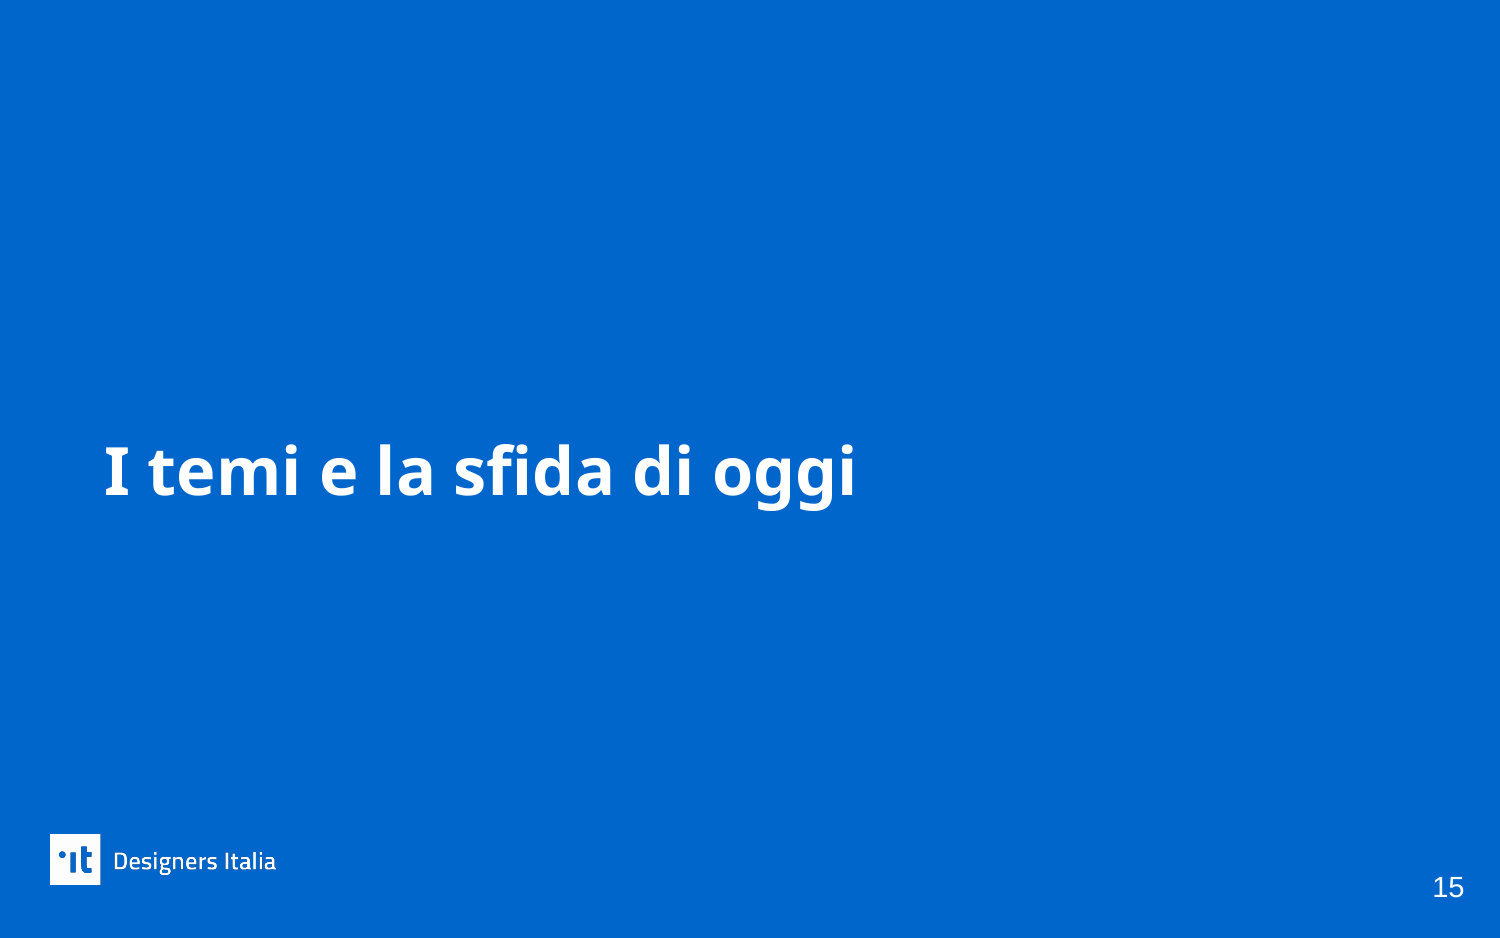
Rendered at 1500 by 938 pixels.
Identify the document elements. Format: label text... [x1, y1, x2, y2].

text_box I temi e la sfida di oggi [89, 271, 1411, 667]
slide_number <numero> [1389, 850, 1480, 922]
picture [50, 834, 289, 885]
